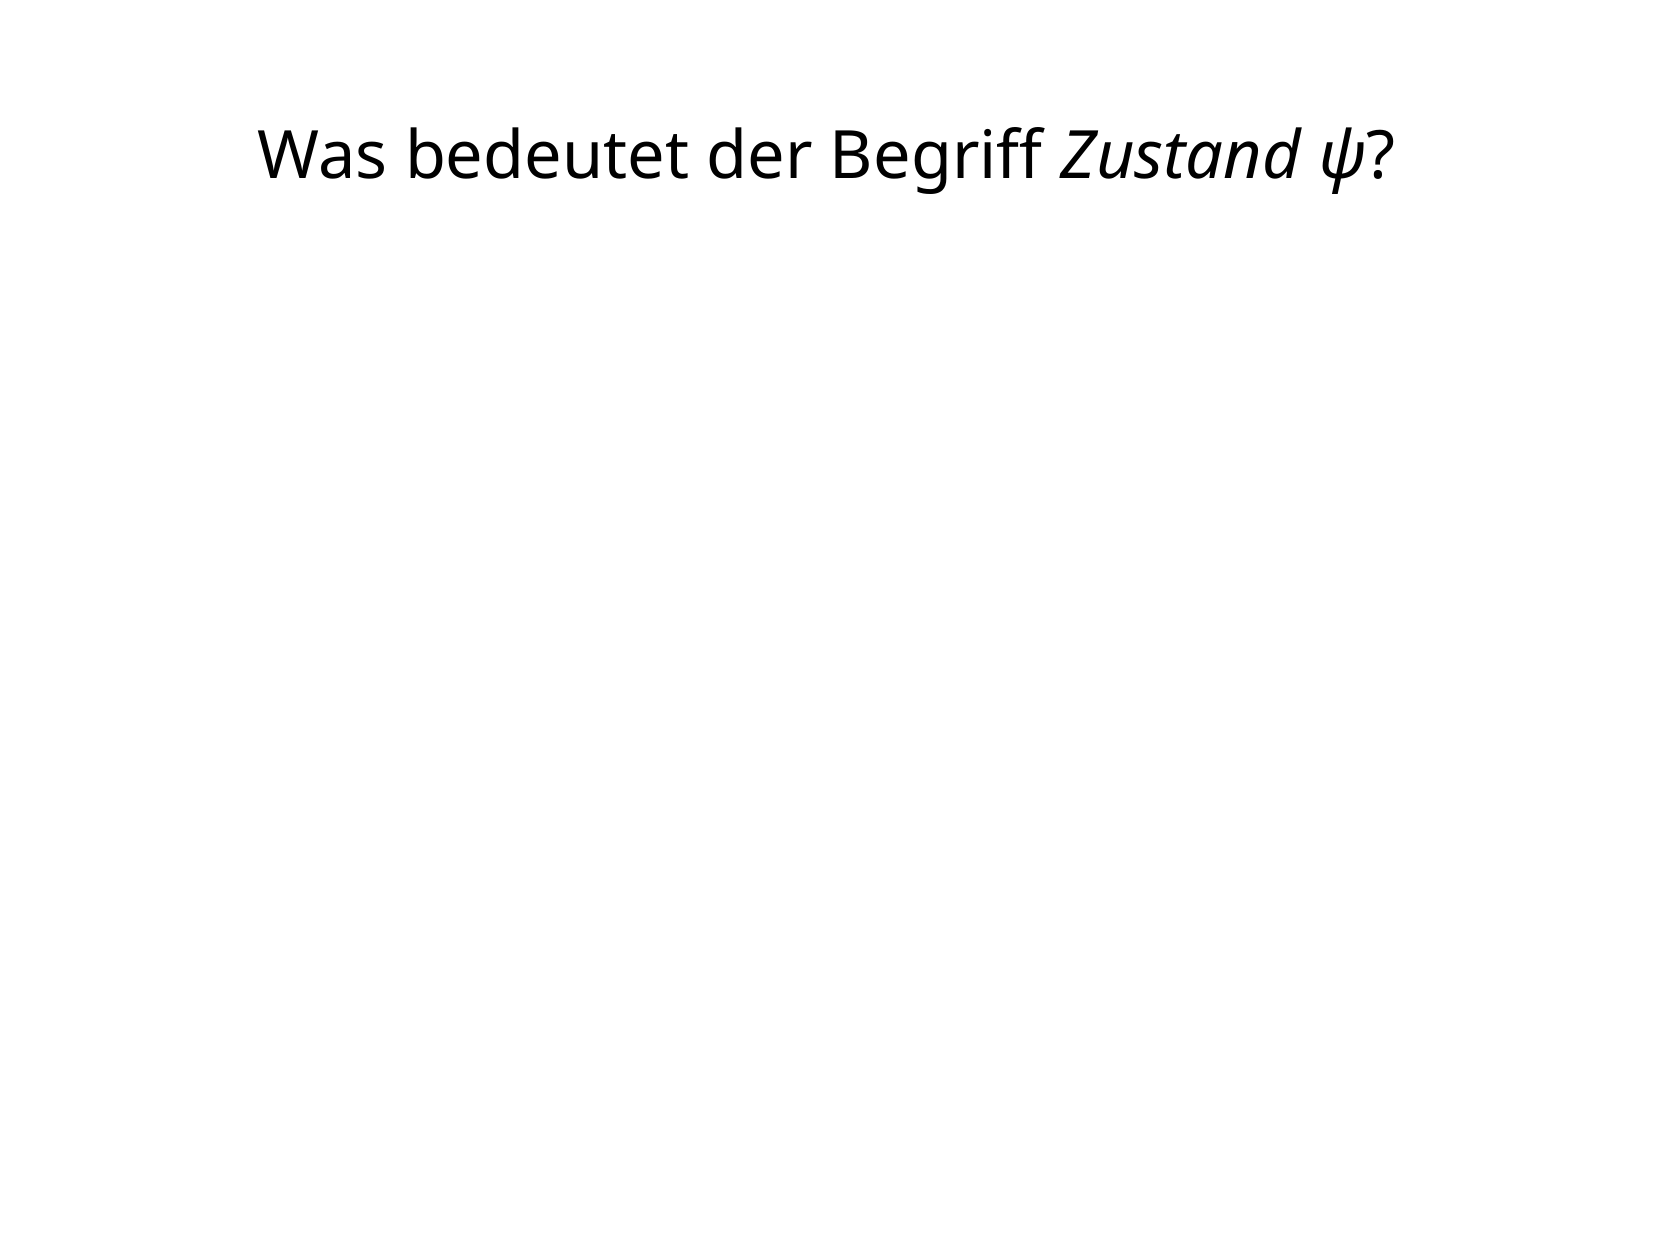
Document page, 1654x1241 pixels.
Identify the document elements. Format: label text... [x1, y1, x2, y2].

title Was bedeutet der Begriff Zustand ψ? [82, 49, 1571, 257]
